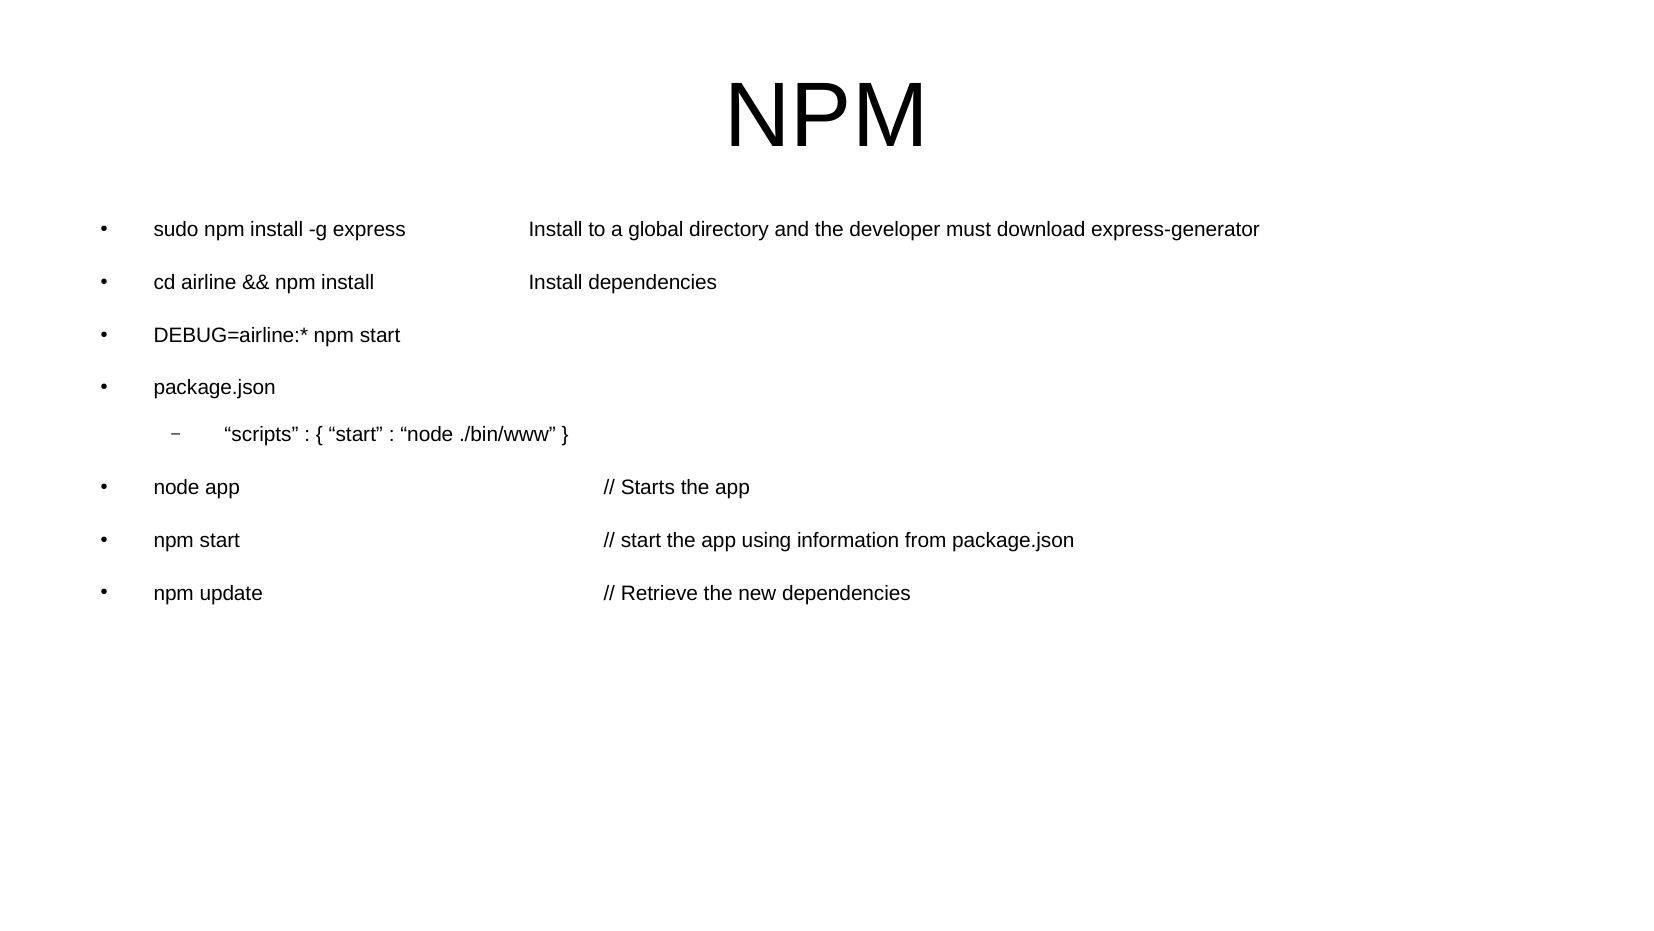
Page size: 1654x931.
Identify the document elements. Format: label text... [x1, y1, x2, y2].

title NPM [82, 37, 1571, 193]
list sudo npm install -g express Install to a global directory and the developer must download express-generator cd airline && npm install Install dependencies DEBUG=airline:* npm start package.json “scripts” : { “start” : “node ./bin/www” } node app // Starts the app npm start // start the app using information from package.json npm update // Retrieve the new dependencies [82, 217, 1621, 886]
